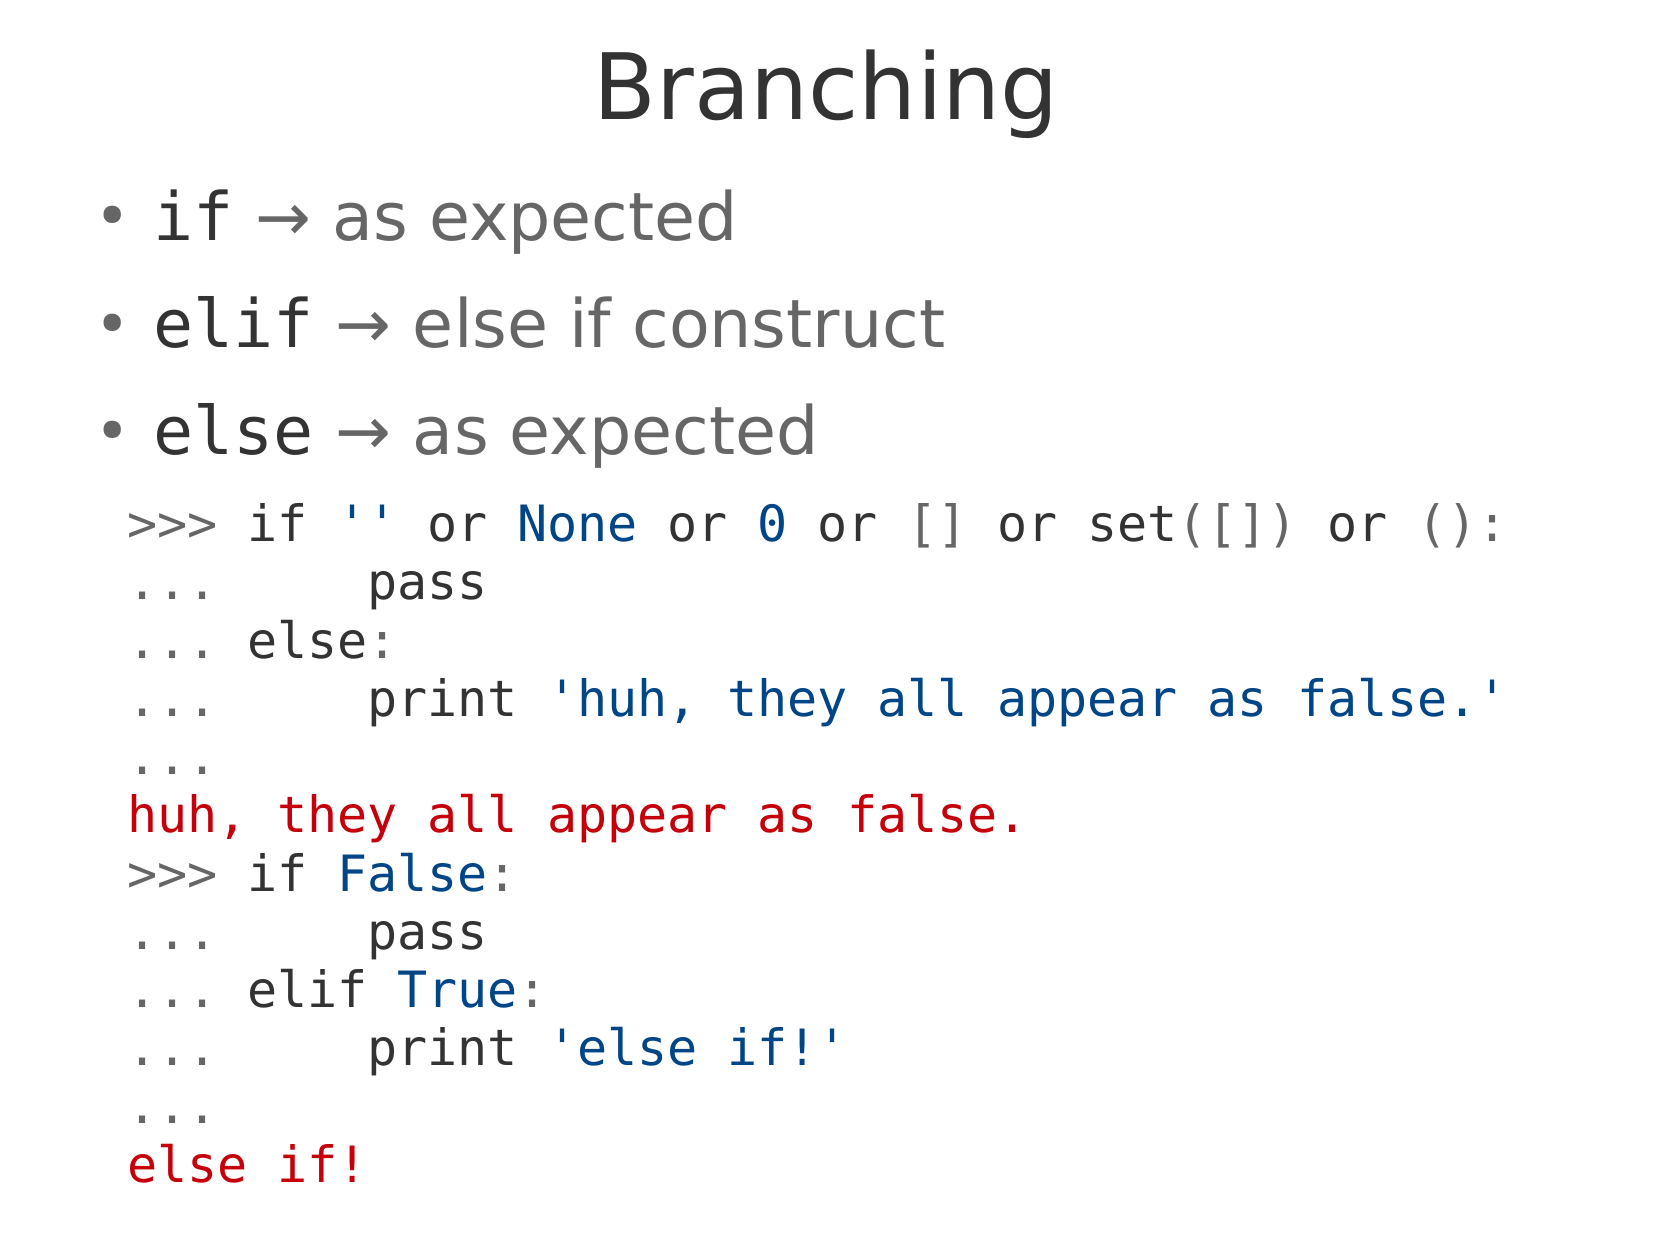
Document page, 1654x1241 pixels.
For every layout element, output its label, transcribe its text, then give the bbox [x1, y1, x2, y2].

title Branching [82, 0, 1571, 177]
list if → as expected elif → else if construct else → as expected [82, 177, 1571, 997]
text_box >>> if '' or None or 0 or [] or set([]) or (): ... pass ... else: ... print 'huh, they all appear as false.' ... huh, they all appear as false. >>> if False: ... pass ... elif True: ... print 'else if!' ... else if! [112, 487, 1528, 1202]
